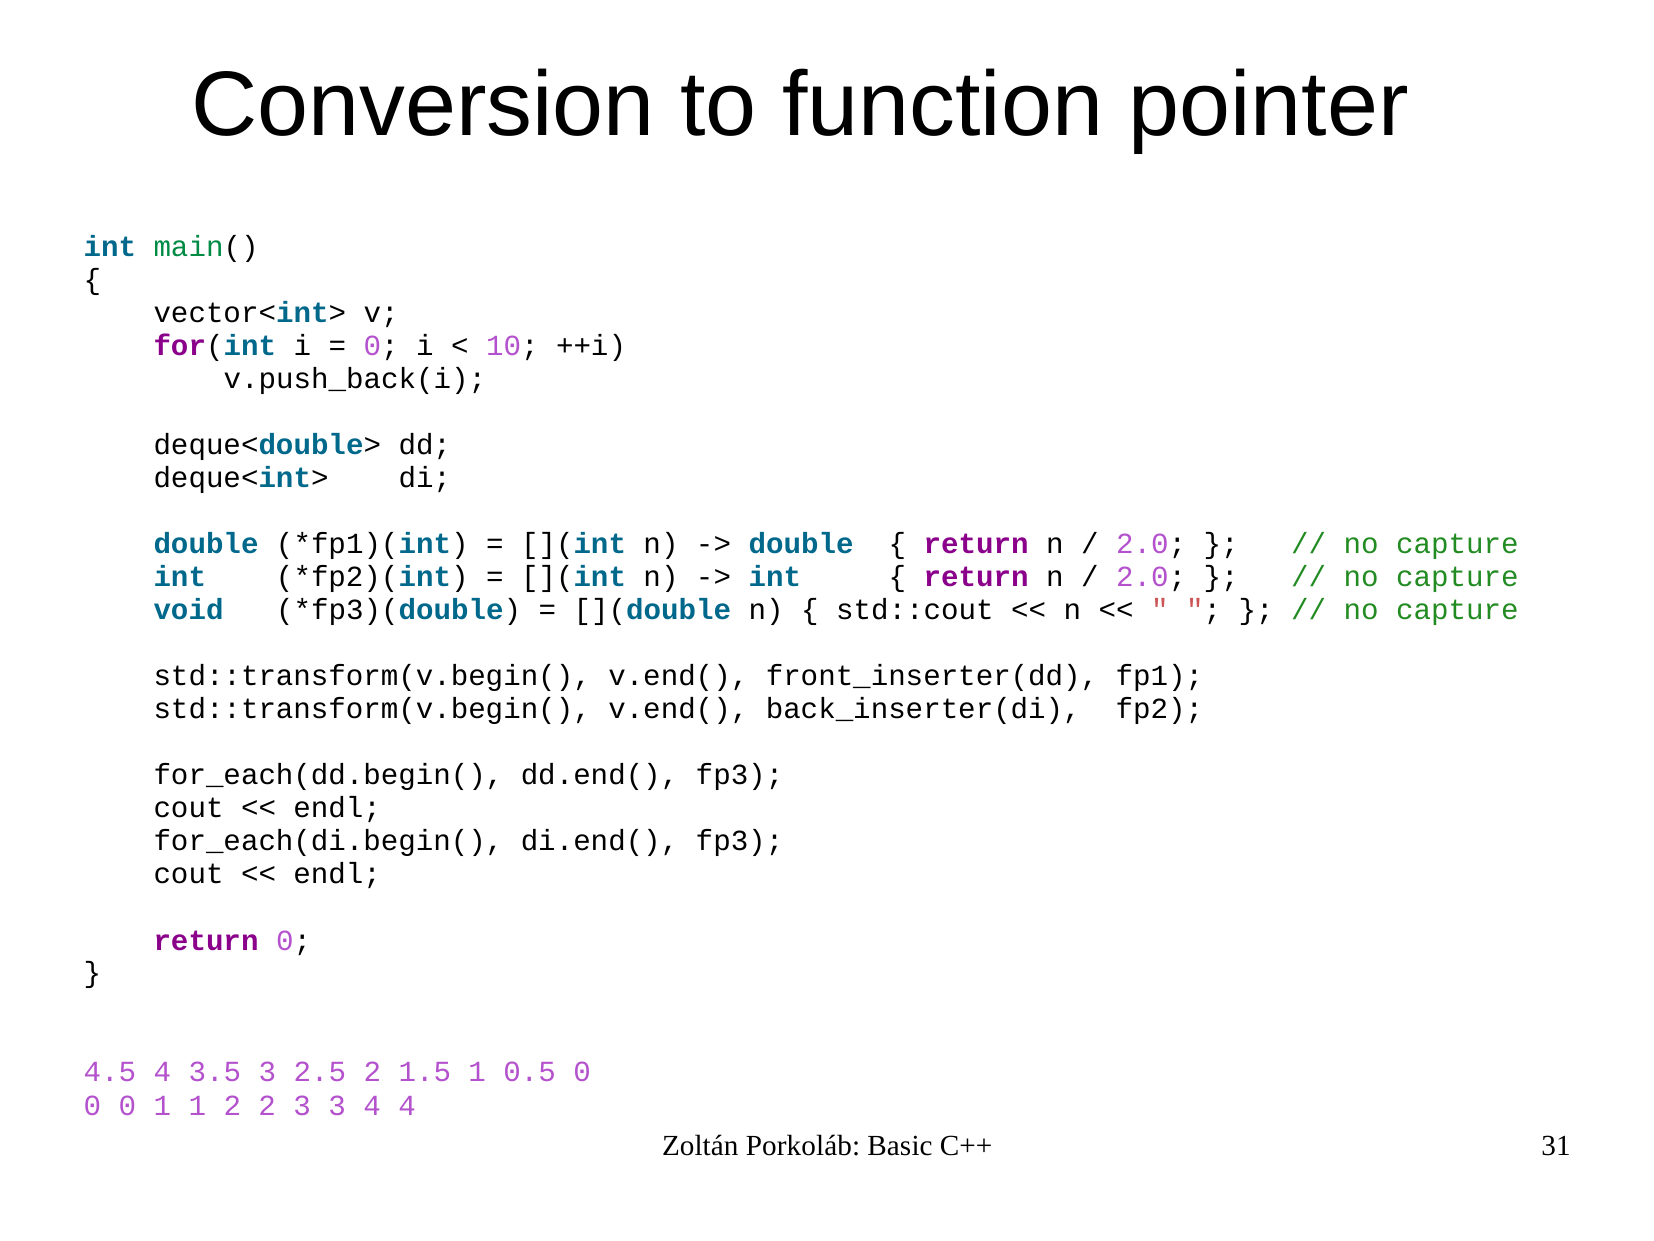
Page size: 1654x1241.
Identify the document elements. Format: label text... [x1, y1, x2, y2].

text_box int main() { vector<int> v; for(int i = 0; i < 10; ++i) v.push_back(i); deque<double> dd; deque<int> di; double (*fp1)(int) = [](int n) -> double { return n / 2.0; }; // no capture int (*fp2)(int) = [](int n) -> int { return n / 2.0; }; // no capture void (*fp3)(double) = [](double n) { std::cout << n << " "; }; // no capture std::transform(v.begin(), v.end(), front_inserter(dd), fp1); std::transform(v.begin(), v.end(), back_inserter(di), fp2); for_each(dd.begin(), dd.end(), fp3); cout << endl; for_each(di.begin(), di.end(), fp3); cout << endl; return 0; } 4.5 4 3.5 3 2.5 2 1.5 1 0.5 0 0 0 1 1 2 2 3 3 4 4 [68, 225, 1621, 1216]
title Conversion to function pointer [56, 0, 1546, 208]
